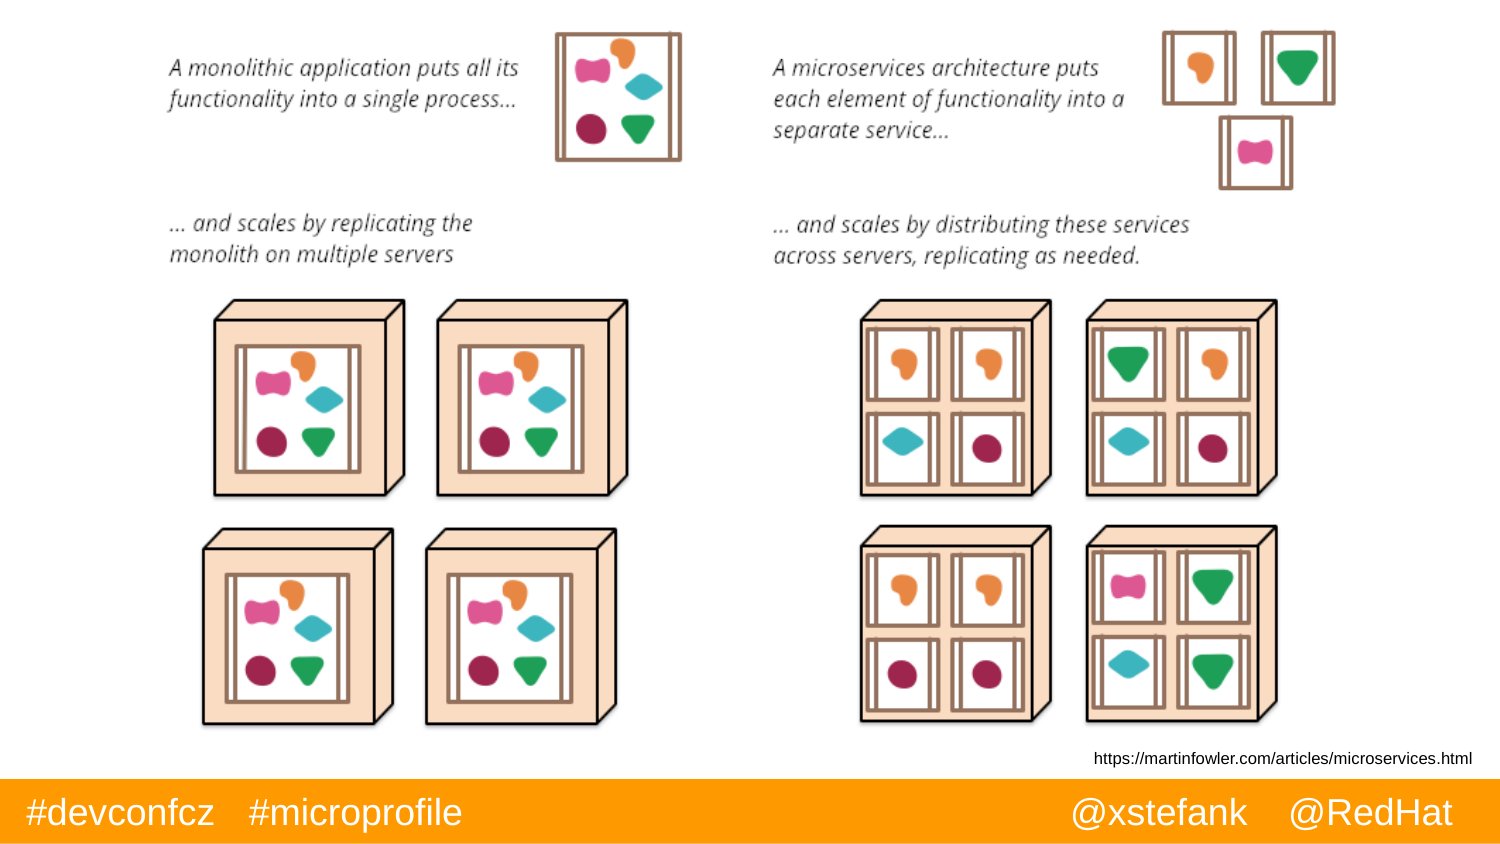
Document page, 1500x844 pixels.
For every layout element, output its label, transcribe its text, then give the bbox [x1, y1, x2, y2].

text_box @RedHat [1273, 772, 1479, 838]
text_box [0, 779, 1500, 844]
text_box @xstefank [1054, 772, 1273, 838]
picture [150, 14, 1350, 748]
text_box #devconfcz [11, 772, 233, 838]
text_box #microprofile [233, 772, 486, 838]
text_box https://martinfowler.com/articles/microservices.html [1079, 732, 1500, 782]
